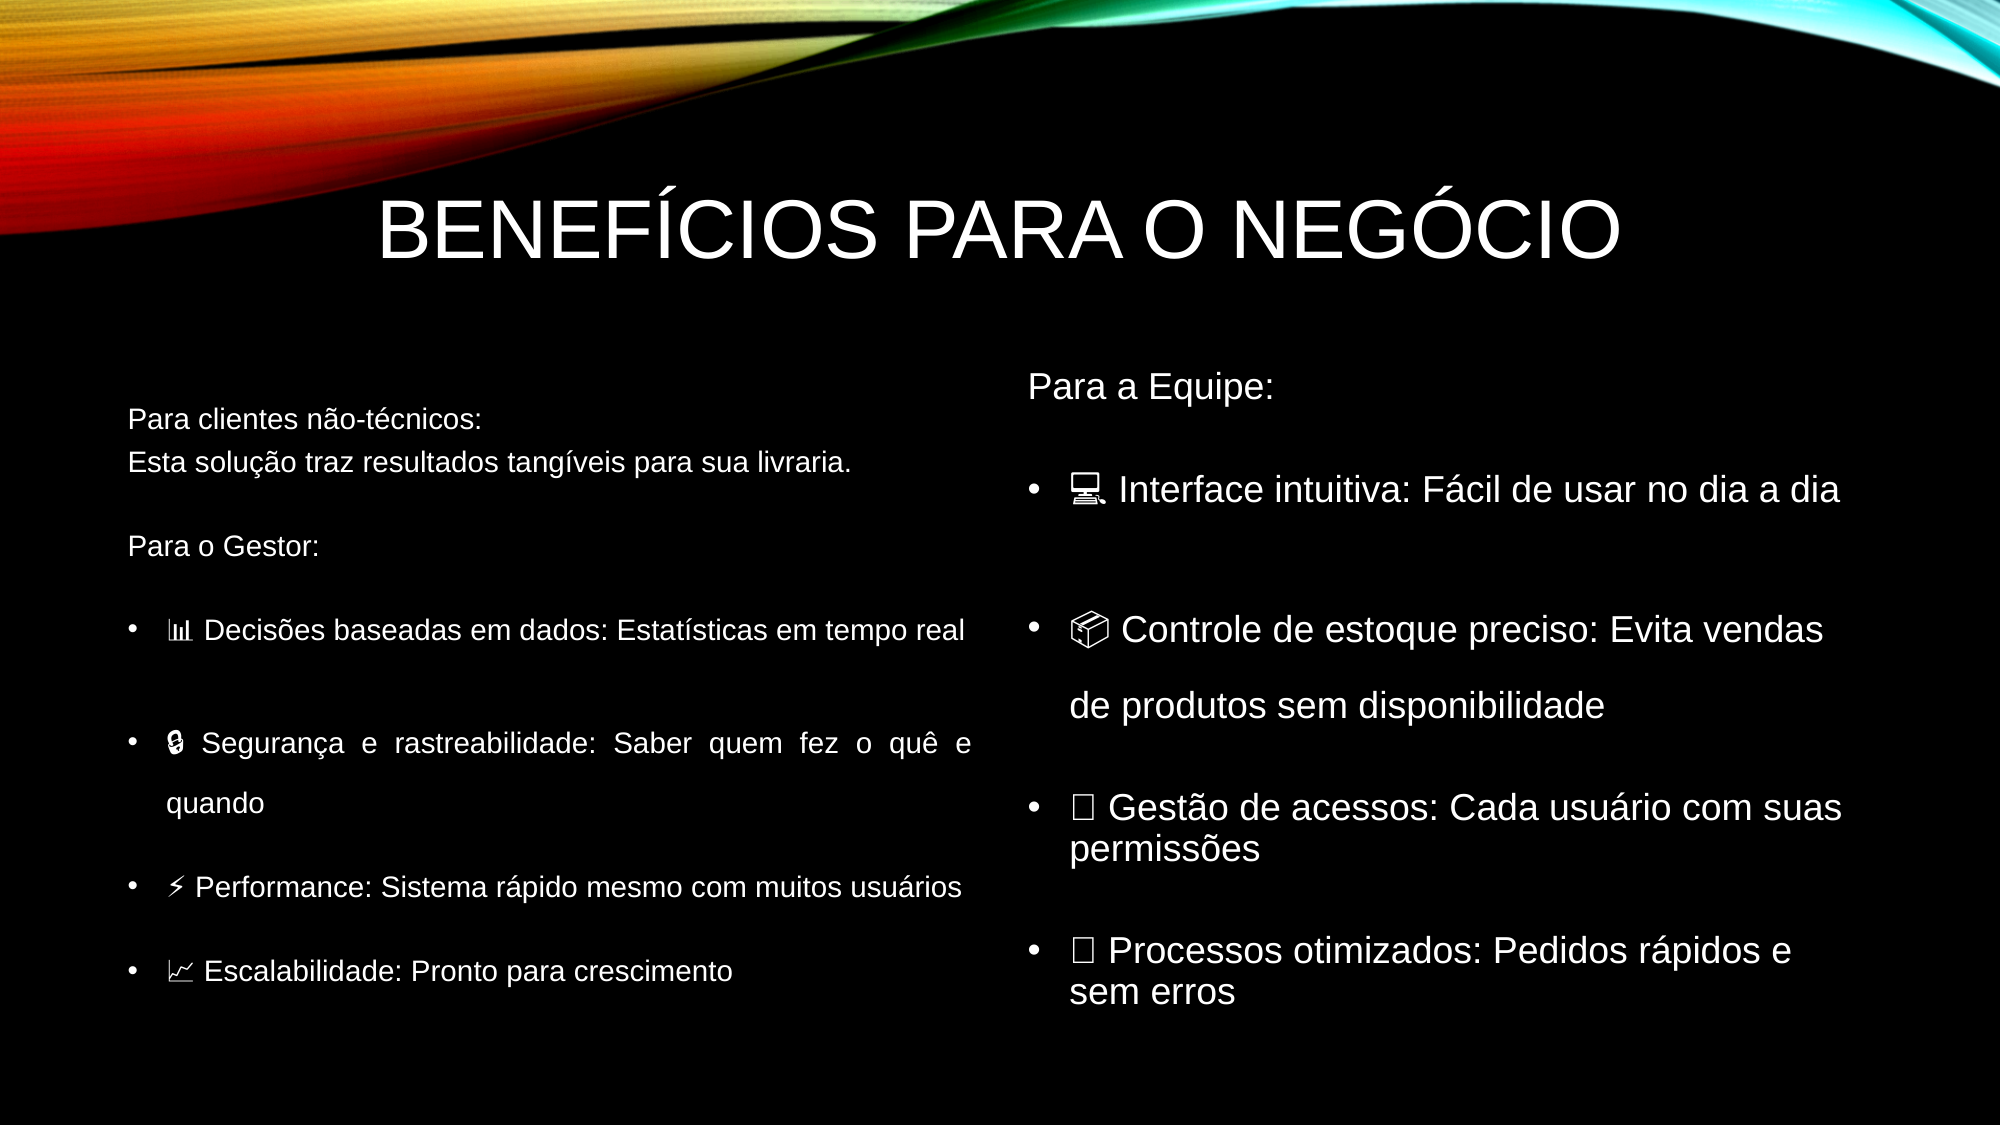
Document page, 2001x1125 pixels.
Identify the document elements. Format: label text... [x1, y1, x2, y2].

title BENEFÍCIOS PARA O NEGÓCIO [112, 125, 1888, 338]
list Para a Equipe: 💻 Interface intuitiva: Fácil de usar no dia a dia 📦 Controle de estoque preciso: Evita vendas de produtos sem disponibilidade 👥 Gestão de acessos: Cada usuário com suas permissões 🔄 Processos otimizados: Pedidos rápidos e sem erros [1012, 360, 1888, 1021]
picture [0, 0, 2000, 237]
list Para clientes não-técnicos: Esta solução traz resultados tangíveis para sua livraria. Para o Gestor: 📊 Decisões baseadas em dados: Estatísticas em tempo real 🔒 Segurança e rastreabilidade: Saber quem fez o quê e quando ⚡ Performance: Sistema rápido mesmo com muitos usuários 📈 Escalabilidade: Pronto para crescimento [112, 360, 988, 1021]
